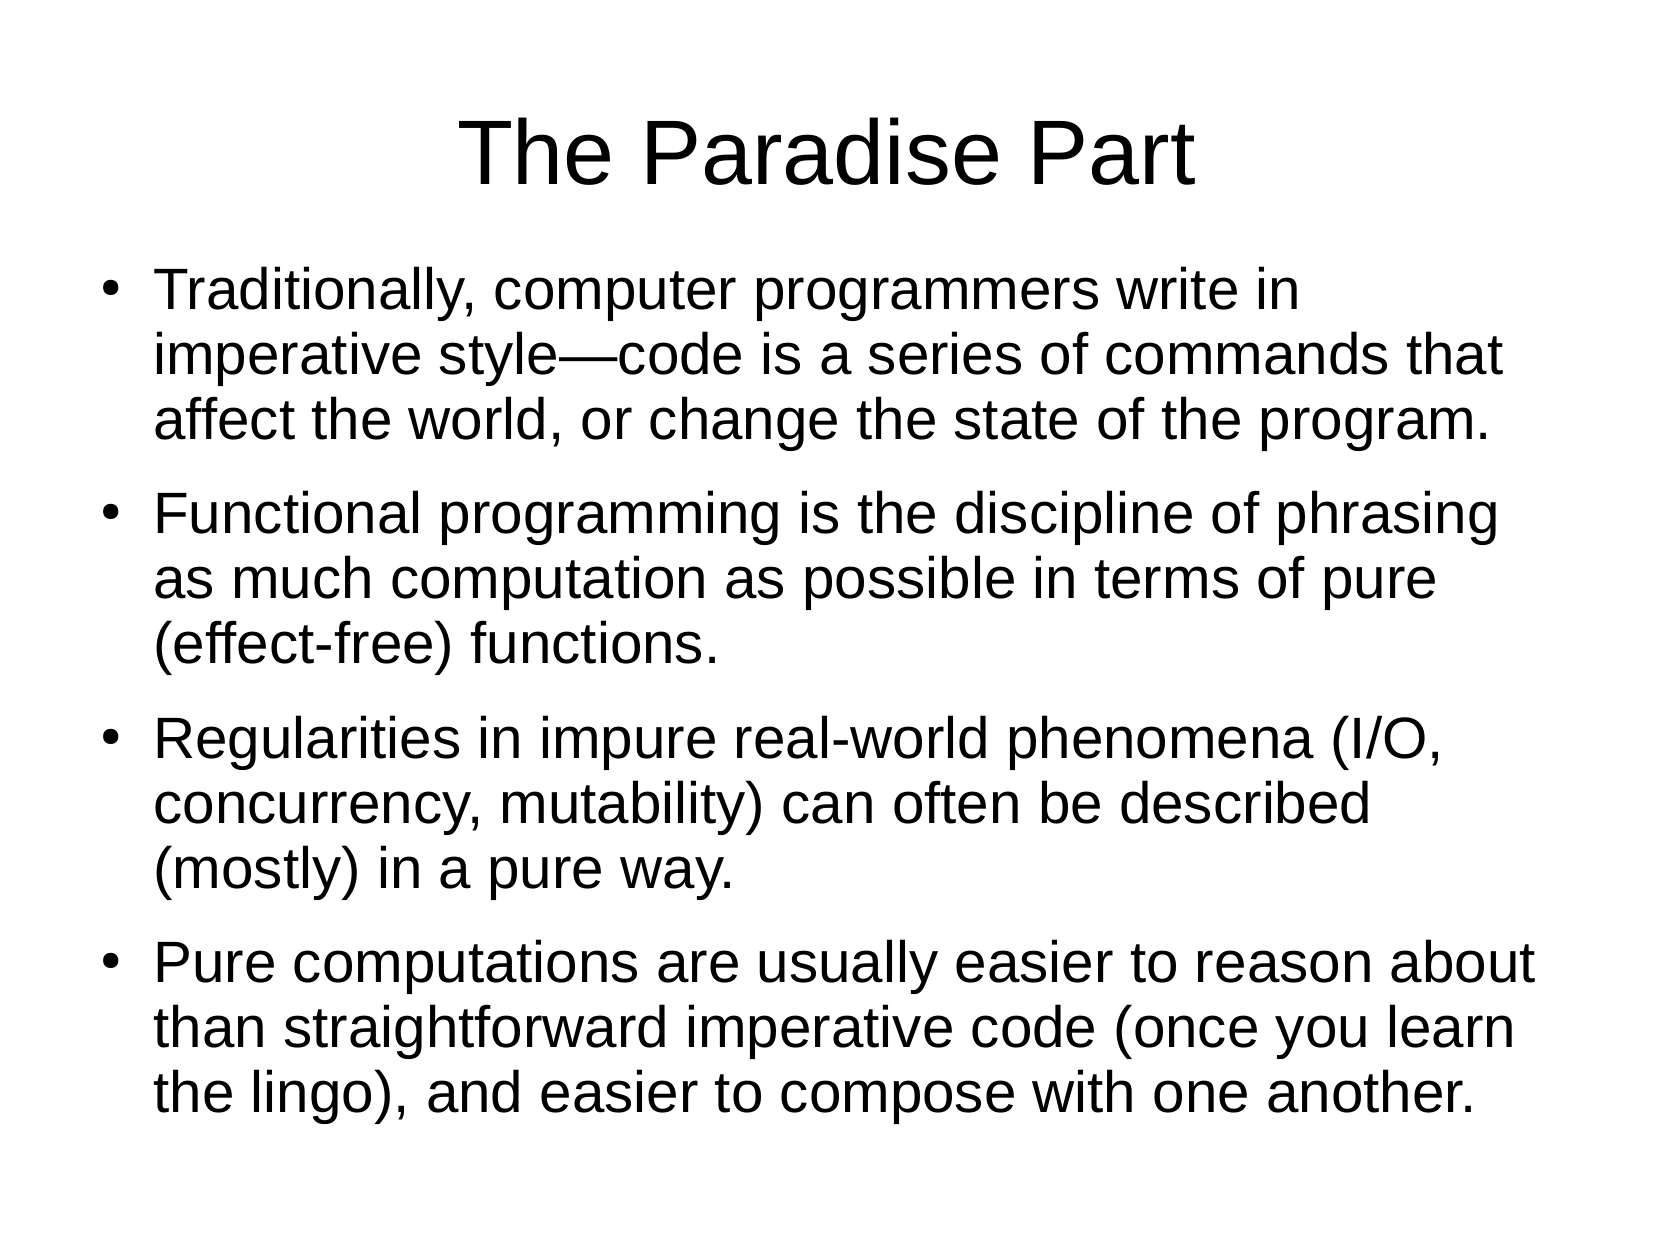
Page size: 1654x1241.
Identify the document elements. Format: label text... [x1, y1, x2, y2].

list Traditionally, computer programmers write in imperative style—code is a series of commands that affect the world, or change the state of the program. Functional programming is the discipline of phrasing as much computation as possible in terms of pure (effect-free) functions. Regularities in impure real-world phenomena (I/O, concurrency, mutability) can often be described (mostly) in a pure way. Pure computations are usually easier to reason about than straightforward imperative code (once you learn the lingo), and easier to compose with one another. [82, 256, 1571, 1186]
title The Paradise Part [82, 49, 1571, 256]
